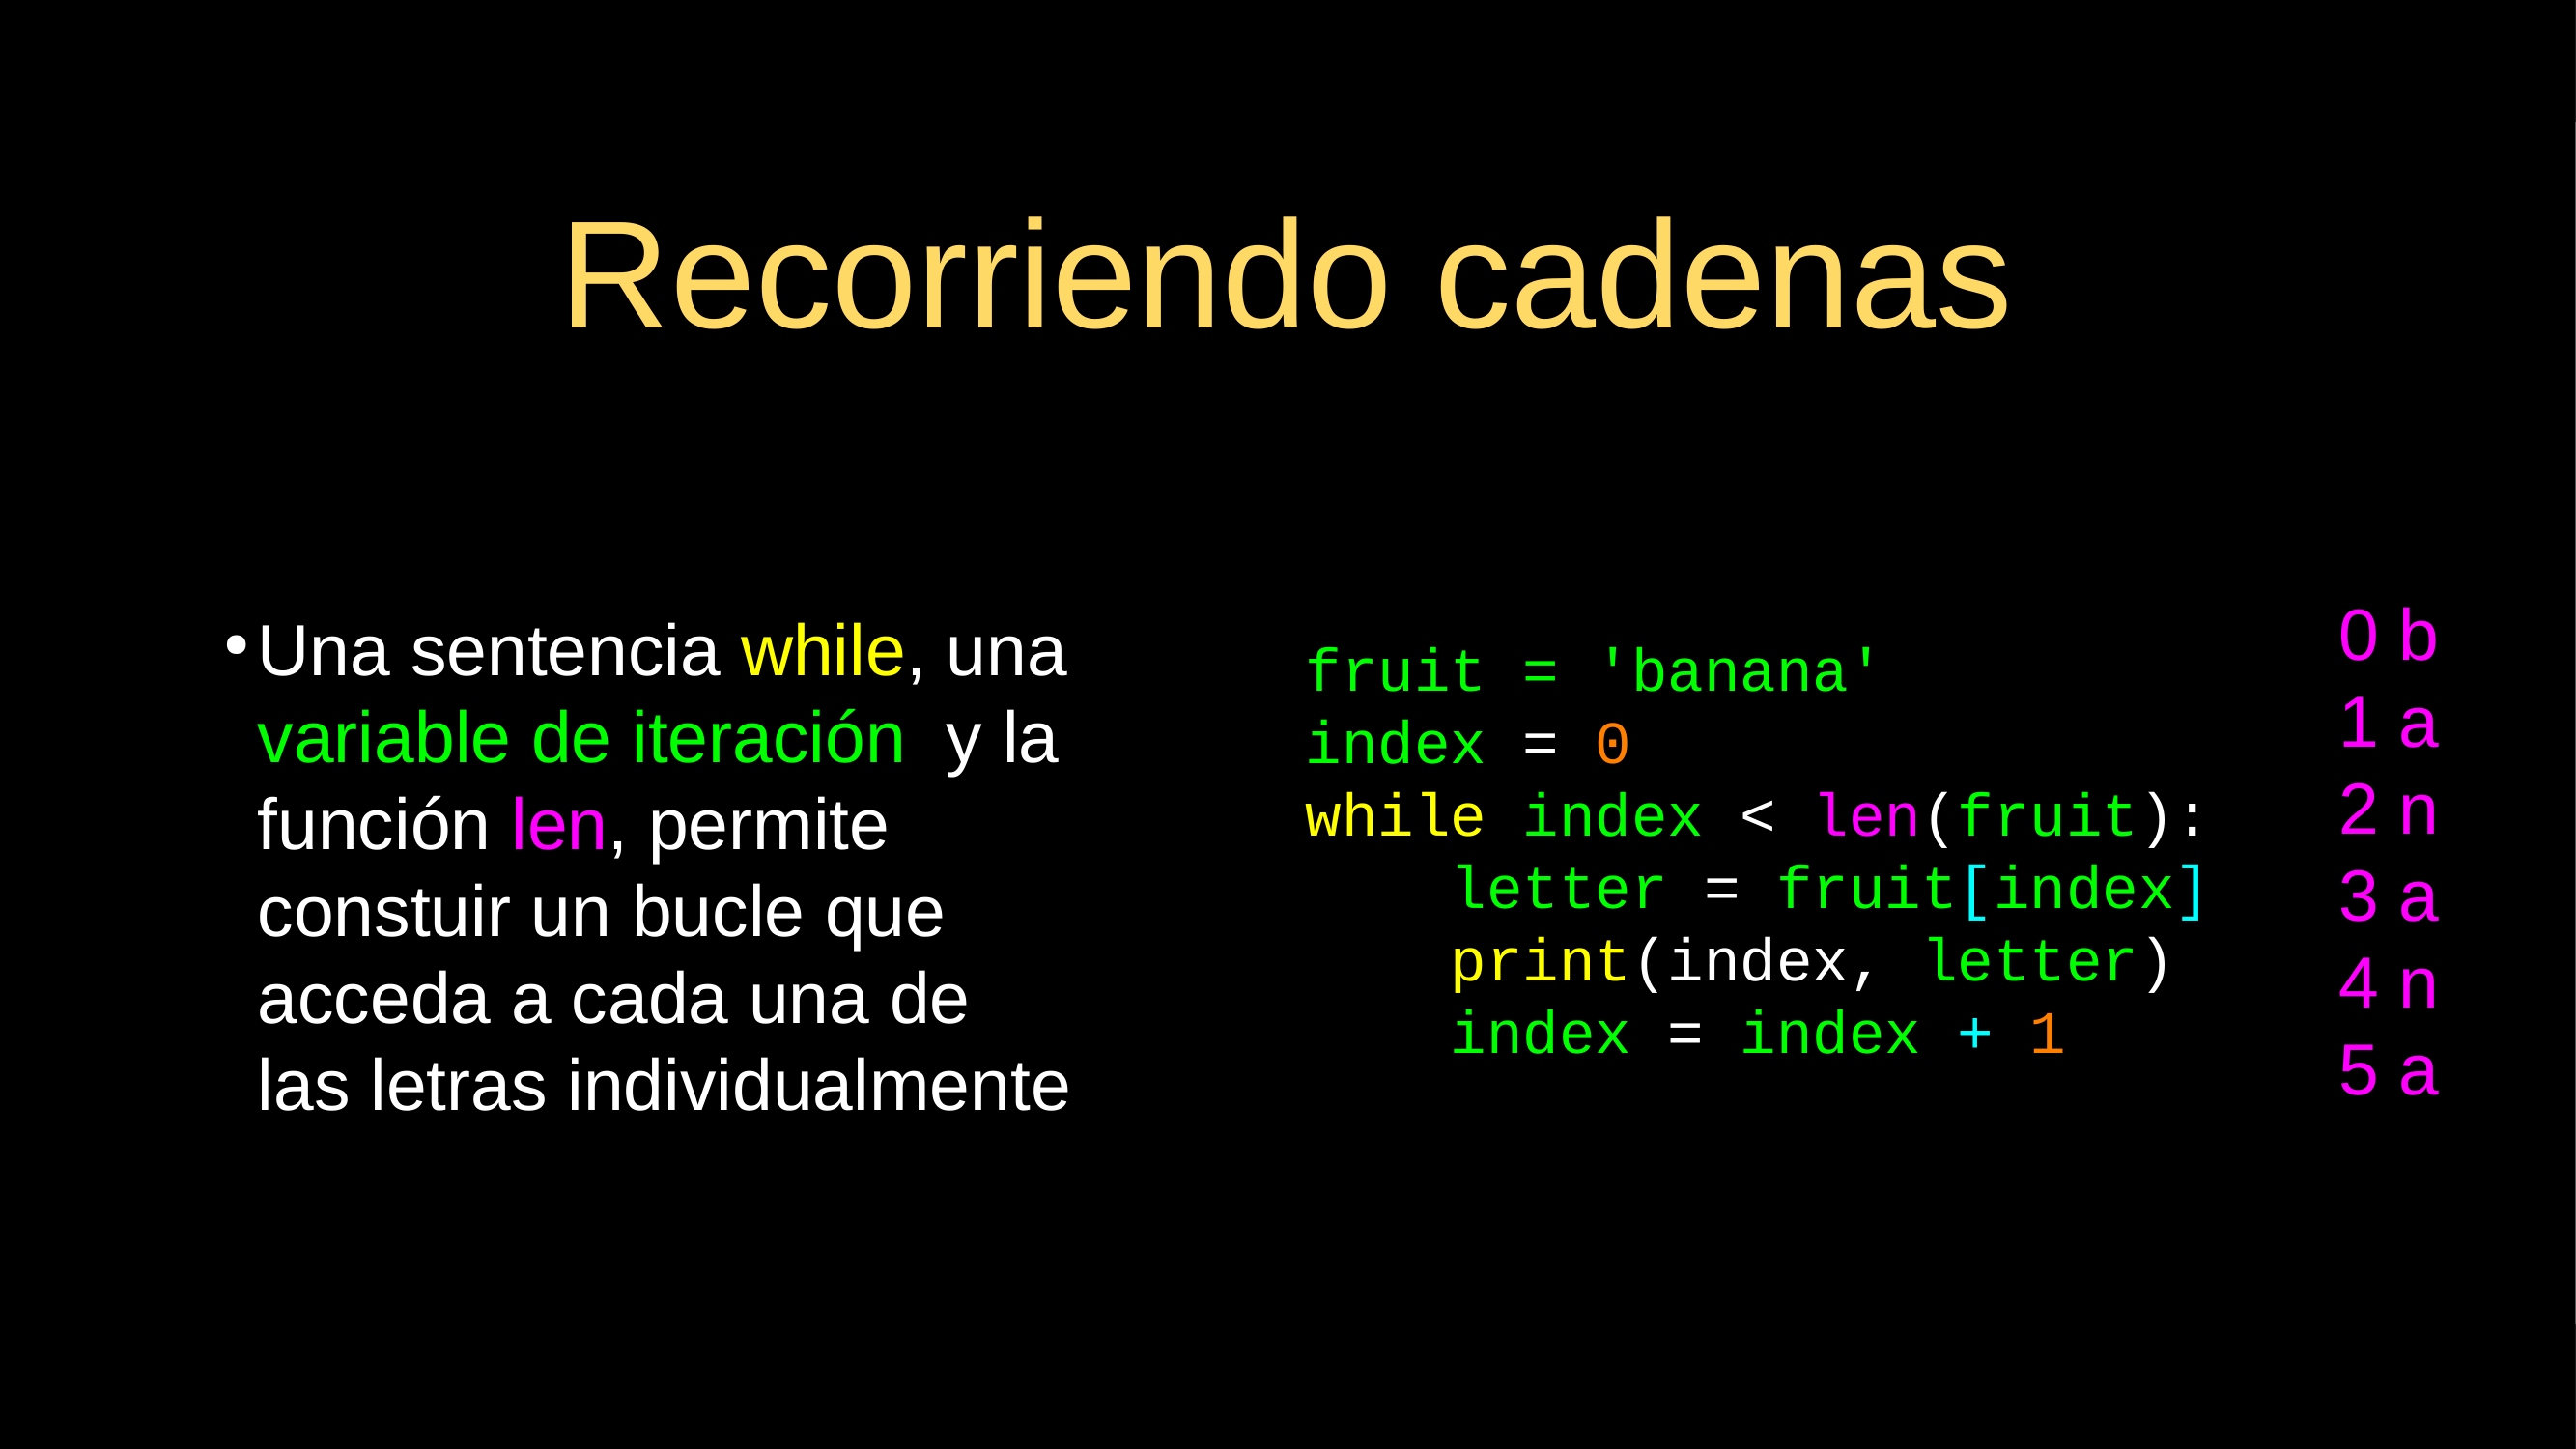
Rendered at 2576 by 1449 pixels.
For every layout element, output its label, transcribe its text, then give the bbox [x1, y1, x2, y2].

text_box fruit = 'banana' index = 0 while index < len(fruit): letter = fruit[index] print(index, letter) index = index + 1 [1305, 584, 2248, 1112]
title Recorriendo cadenas [183, 131, 2391, 403]
list Una sentencia while, una variable de iteración y la función len, permite constuir un bucle que acceda a cada una de las letras individualmente [183, 412, 1089, 1317]
text_box 0 b 1 a 2 n 3 a 4 n 5 a [2334, 592, 2445, 1104]
